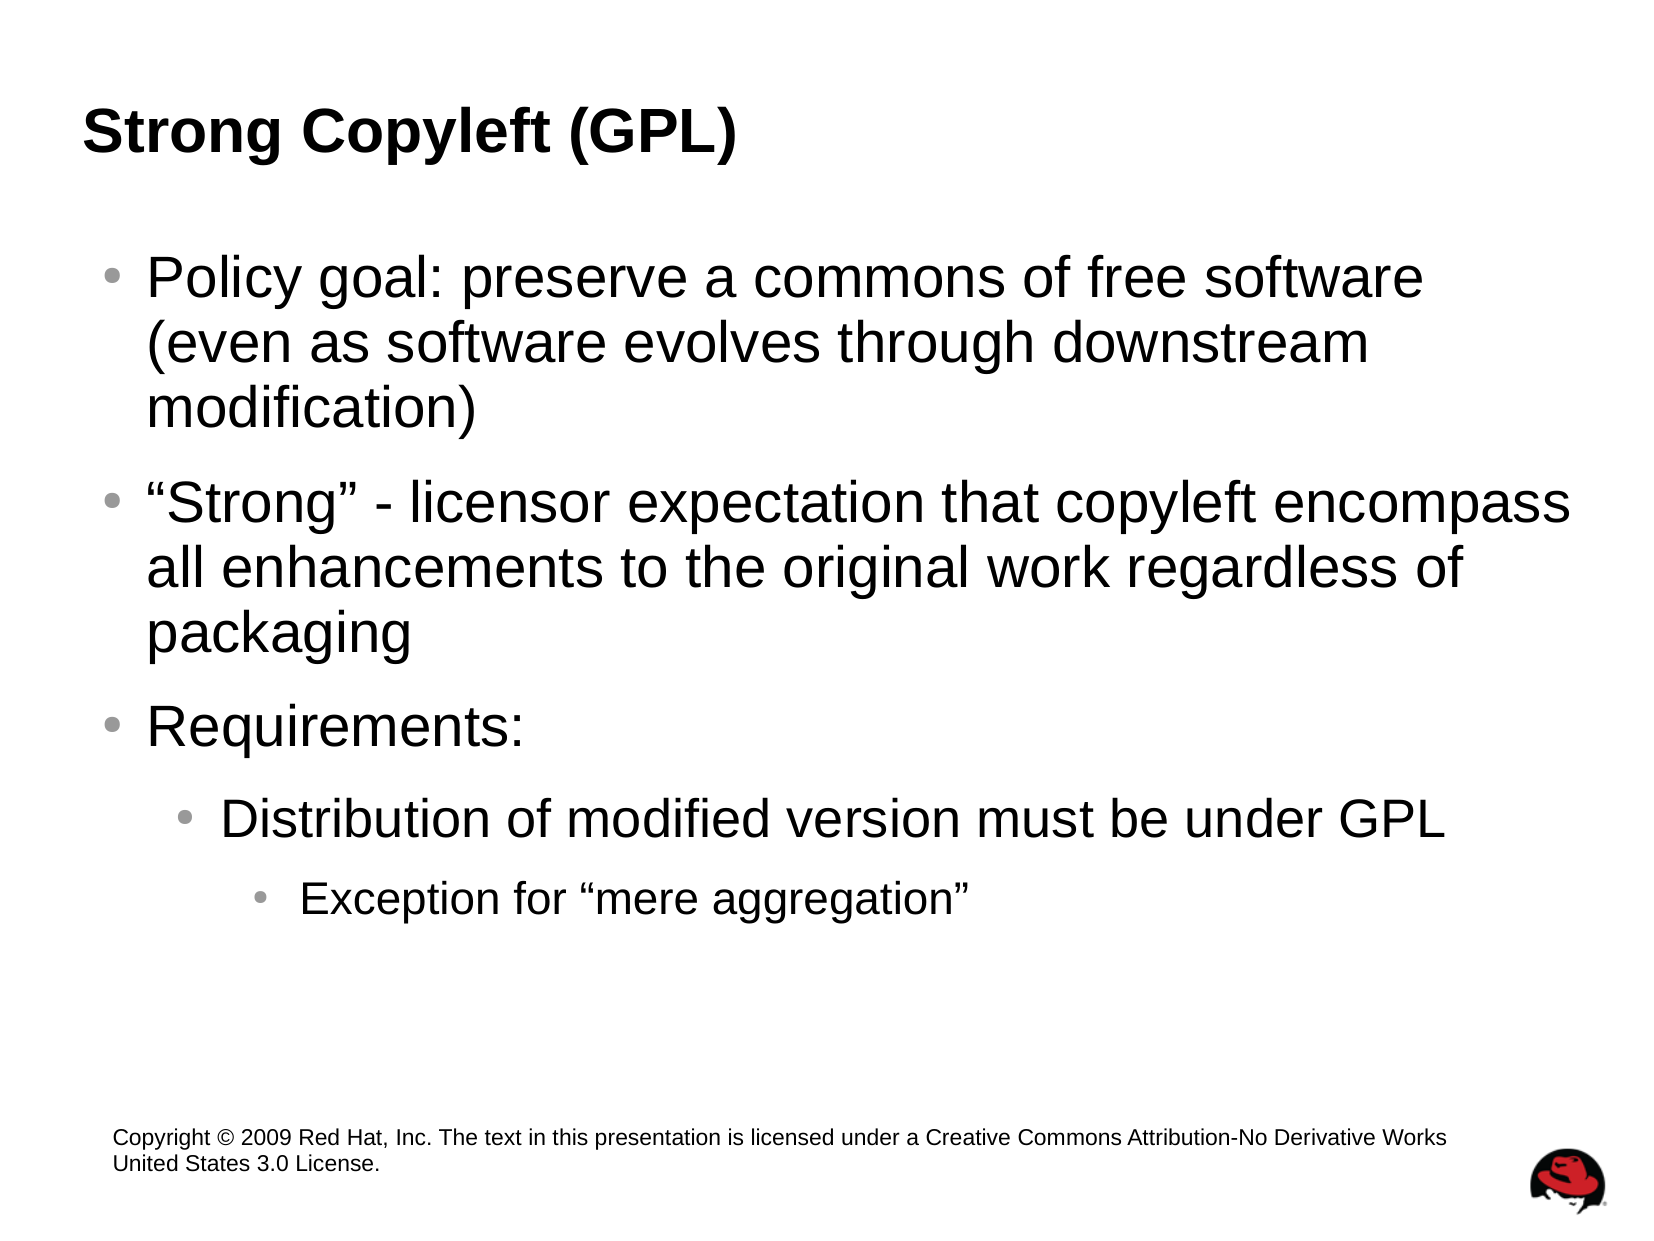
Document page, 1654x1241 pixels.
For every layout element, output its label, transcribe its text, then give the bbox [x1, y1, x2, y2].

list Policy goal: preserve a commons of free software (even as software evolves through downstream modification) “Strong” - licensor expectation that copyleft encompass all enhancements to the original work regardless of packaging Requirements: Distribution of modified version must be under GPL Exception for “mere aggregation” [86, 244, 1576, 1024]
picture [1529, 1146, 1613, 1224]
title Strong Copyleft (GPL) [82, 45, 1571, 218]
